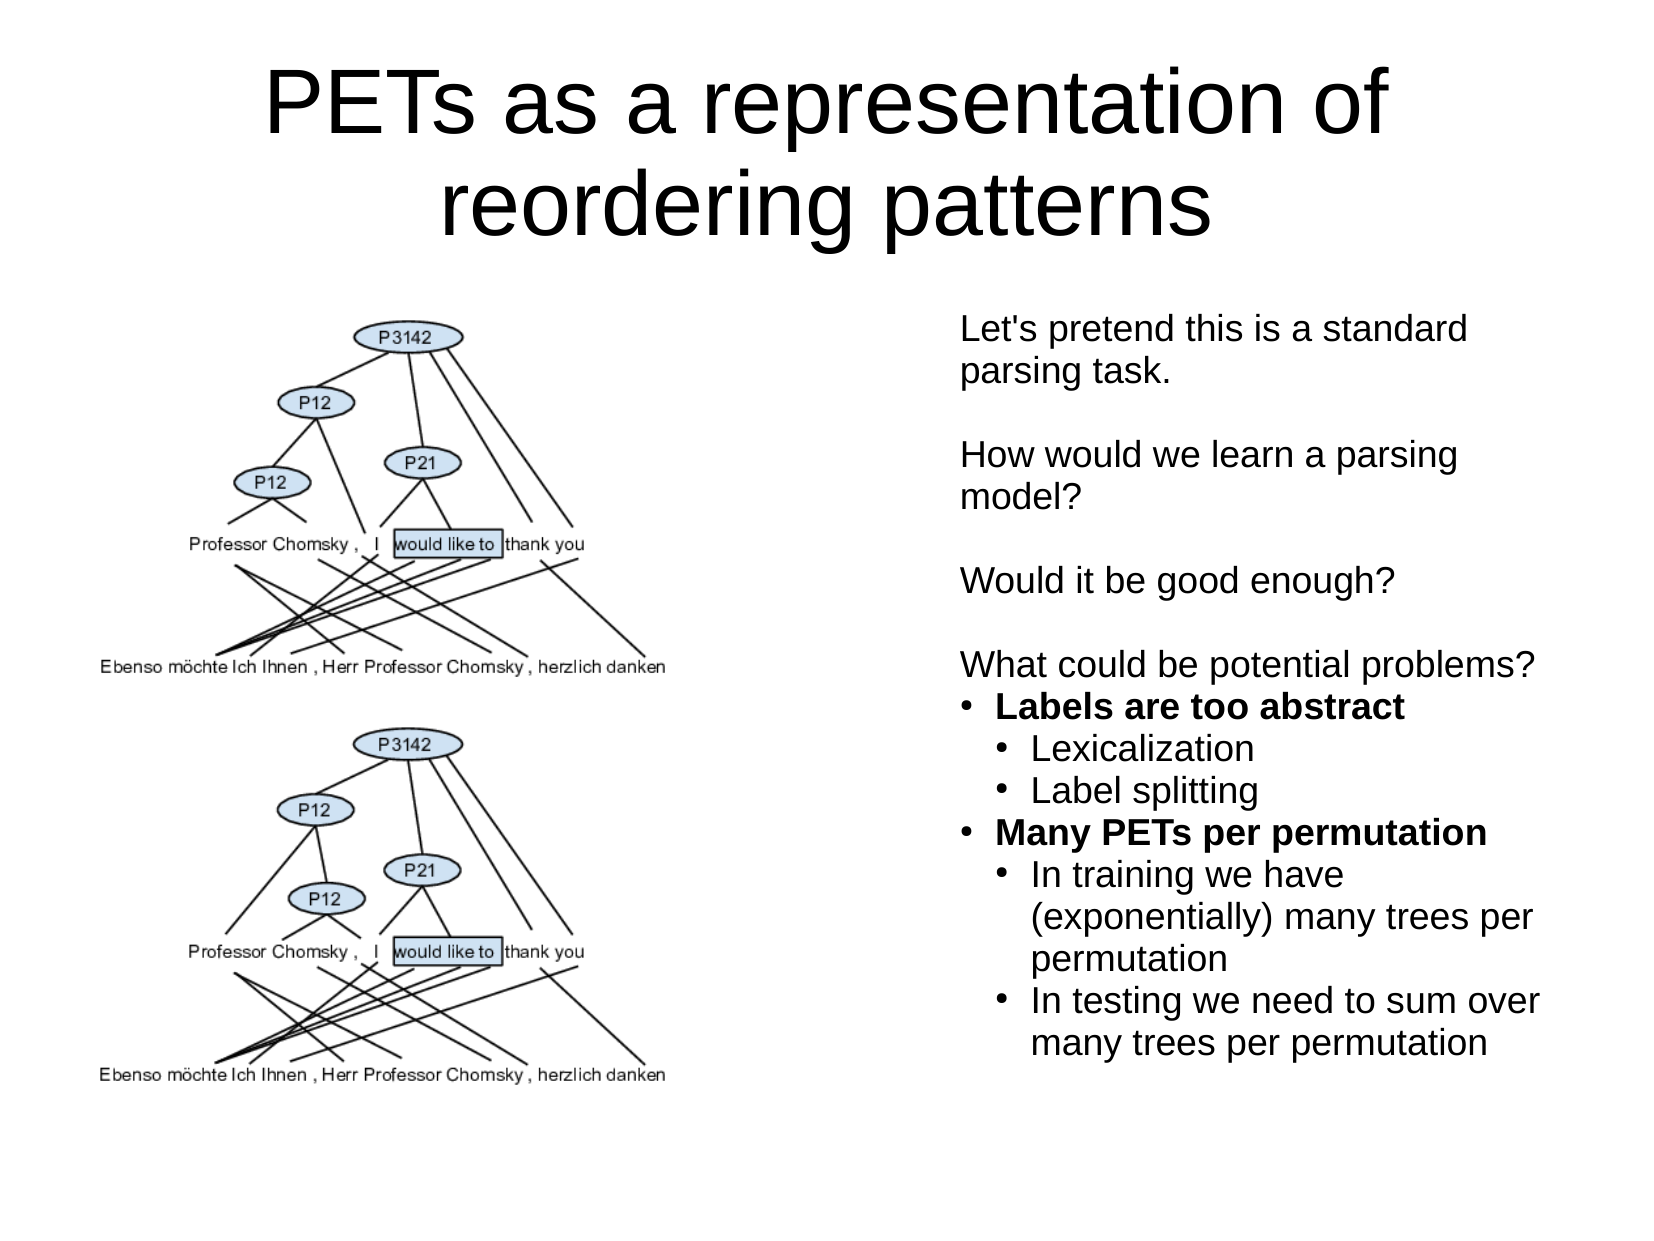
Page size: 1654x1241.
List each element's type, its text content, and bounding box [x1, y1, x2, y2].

picture [94, 704, 691, 1099]
picture [95, 297, 691, 691]
title PETs as a representation of reordering patterns [82, 49, 1571, 257]
text_box Let's pretend this is a standard parsing task. How would we learn a parsing model? Would it be good enough? What could be potential problems? Labels are too abstract Lexicalization Label splitting Many PETs per permutation In training we have (exponentially) many trees per permutation In testing we need to sum over many trees per permutation [945, 300, 1573, 1141]
